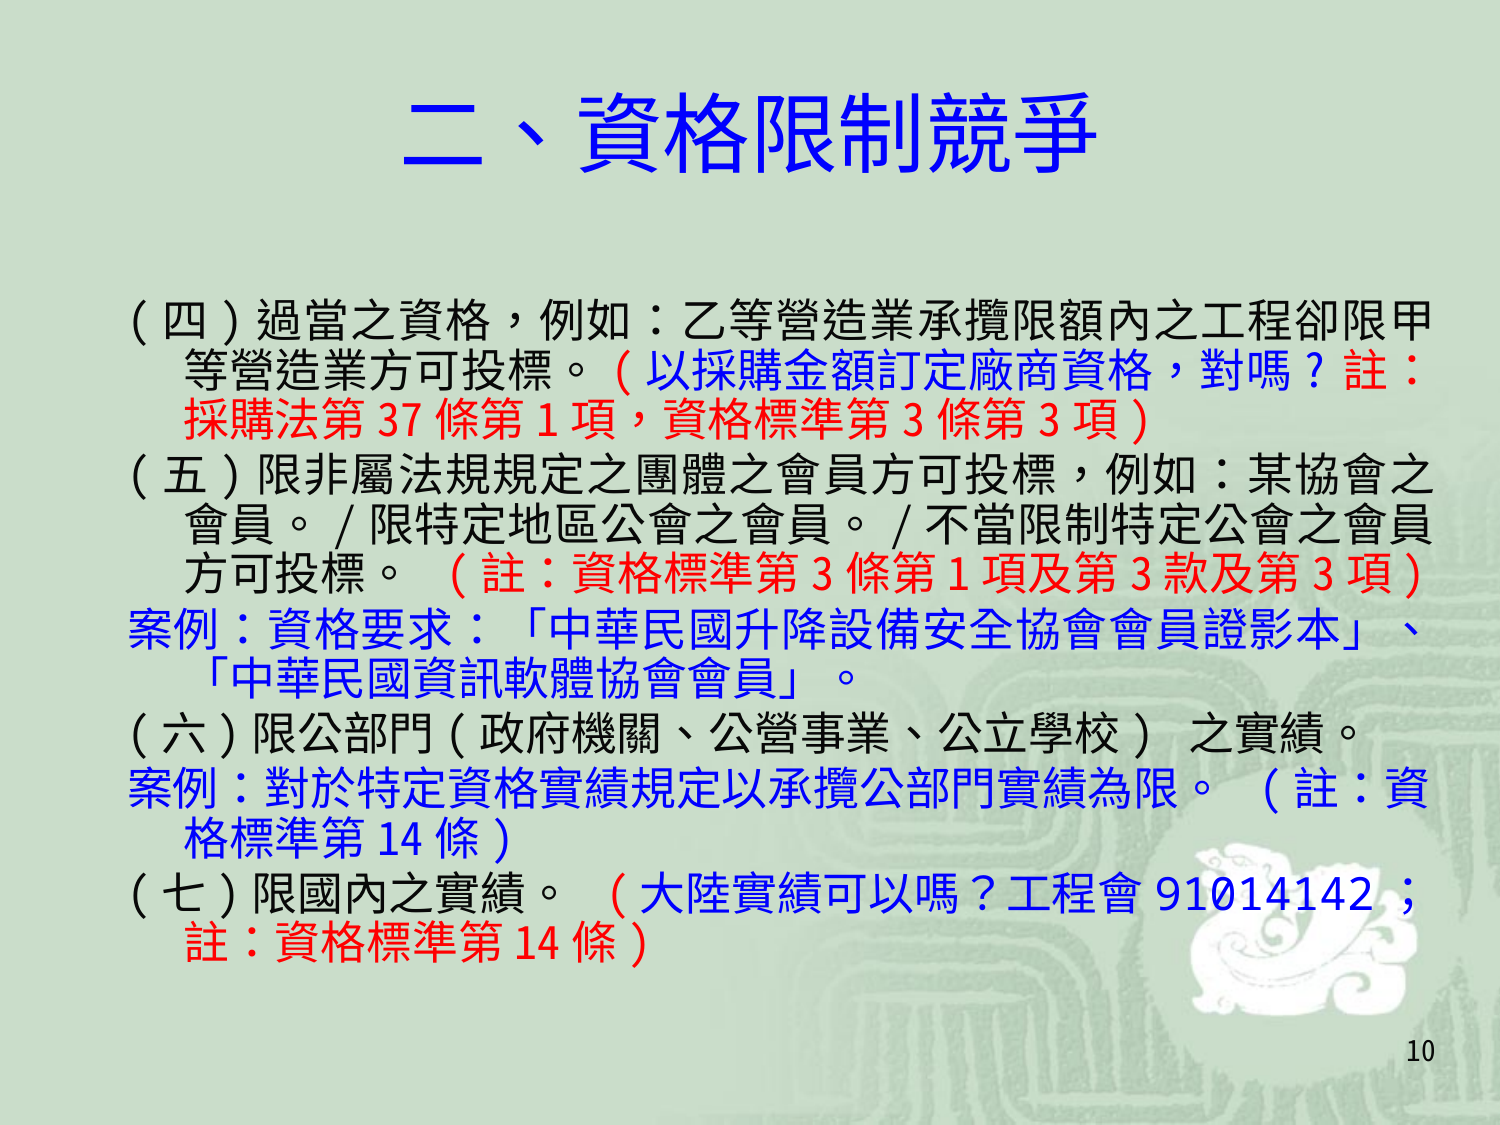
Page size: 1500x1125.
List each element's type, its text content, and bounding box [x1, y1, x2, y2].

picture [0, 0, 1500, 1125]
title 二、資格限制競爭 [49, 37, 1451, 225]
text_box <編號> [1074, 1024, 1451, 1103]
list (四)過當之資格，例如：乙等營造業承攬限額內之工程卻限甲等營造業方可投標。(以採購金額訂定廠商資格，對嗎?註：採購法第37條第1項，資格標準第3條第3項) (五)限非屬法規規定之團體之會員方可投標，例如：某協會之會員。/限特定地區公會之會員。/不當限制特定公會之會員方可投標。 (註：資格標準第3條第1項及第3款及第3項) 案例：資格要求：「中華民國升降設備安全協會會員證影本」、「中華民國資訊軟體協會會員」。 (六)限公部門(政府機關、公營事業、公立學校) 之實績。 案例：對於特定資格實績規定以承攬公部門實績為限。 (註：資格標準第14條) (七)限國內之實績。 (大陸實績可以嗎？工程會91014142；註：資格標準第14條) [112, 290, 1450, 1029]
